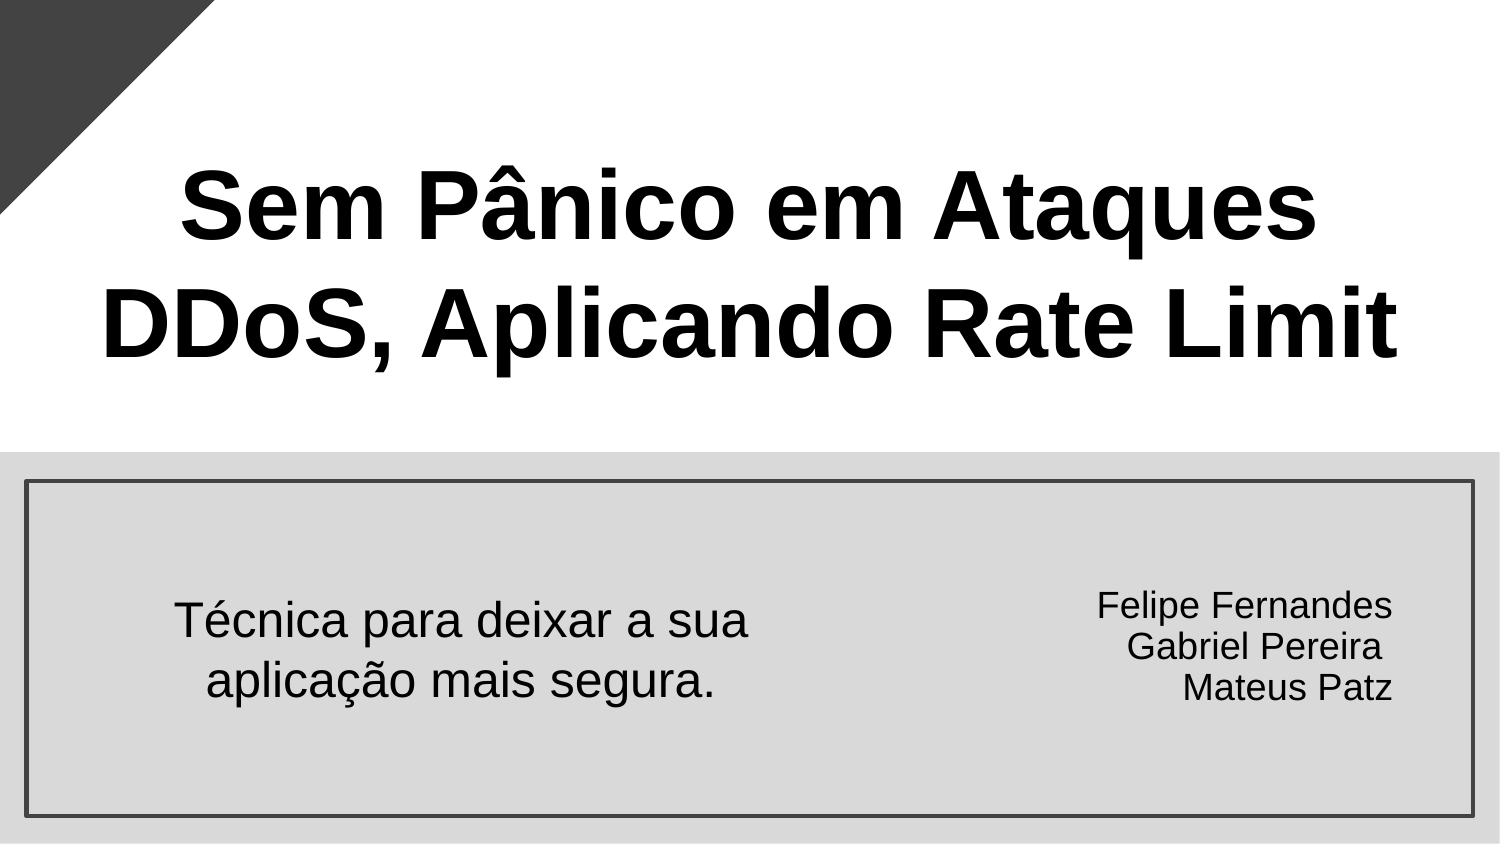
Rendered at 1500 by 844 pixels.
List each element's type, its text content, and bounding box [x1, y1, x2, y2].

text_box [0, 0, 215, 215]
text_box [0, 452, 1500, 844]
subtitle Felipe Fernandes Gabriel Pereira Mateus Patz [1018, 570, 1409, 726]
text_box Técnica para deixar a sua aplicação mais segura. [82, 572, 840, 723]
title Sem Pânico em Ataques DDoS, Aplicando Rate Limit [51, 121, 1449, 393]
